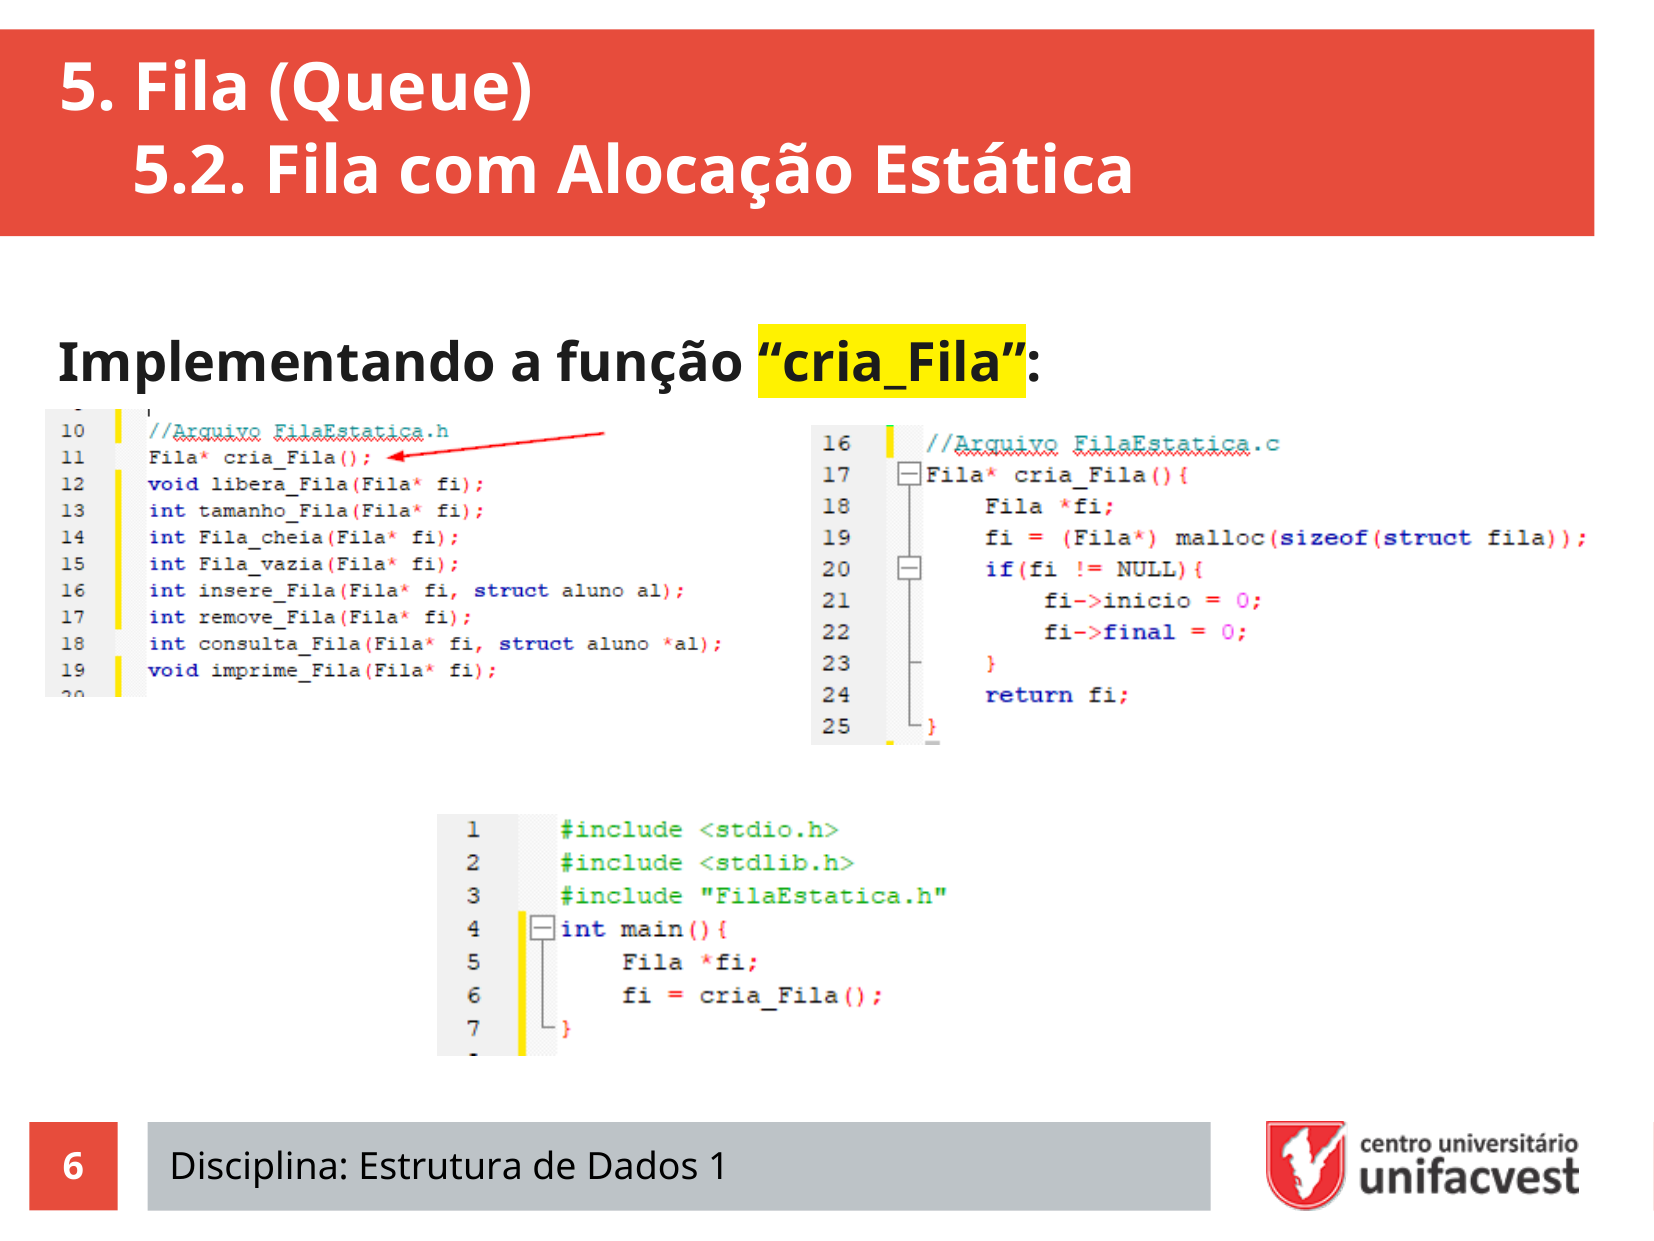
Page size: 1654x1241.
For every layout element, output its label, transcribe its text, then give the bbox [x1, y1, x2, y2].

text_box [1238, 1120, 1654, 1212]
picture [437, 814, 966, 1056]
picture [811, 425, 1607, 745]
picture [1266, 1121, 1579, 1211]
list Implementando a função “cria_Fila”: [59, 324, 1566, 1093]
text_box Disciplina: Estrutura de Dados 1 [154, 1132, 1205, 1196]
title 5. Fila (Queue) 5.2. Fila com Alocação Estática [59, 59, 1595, 207]
picture [45, 409, 745, 697]
